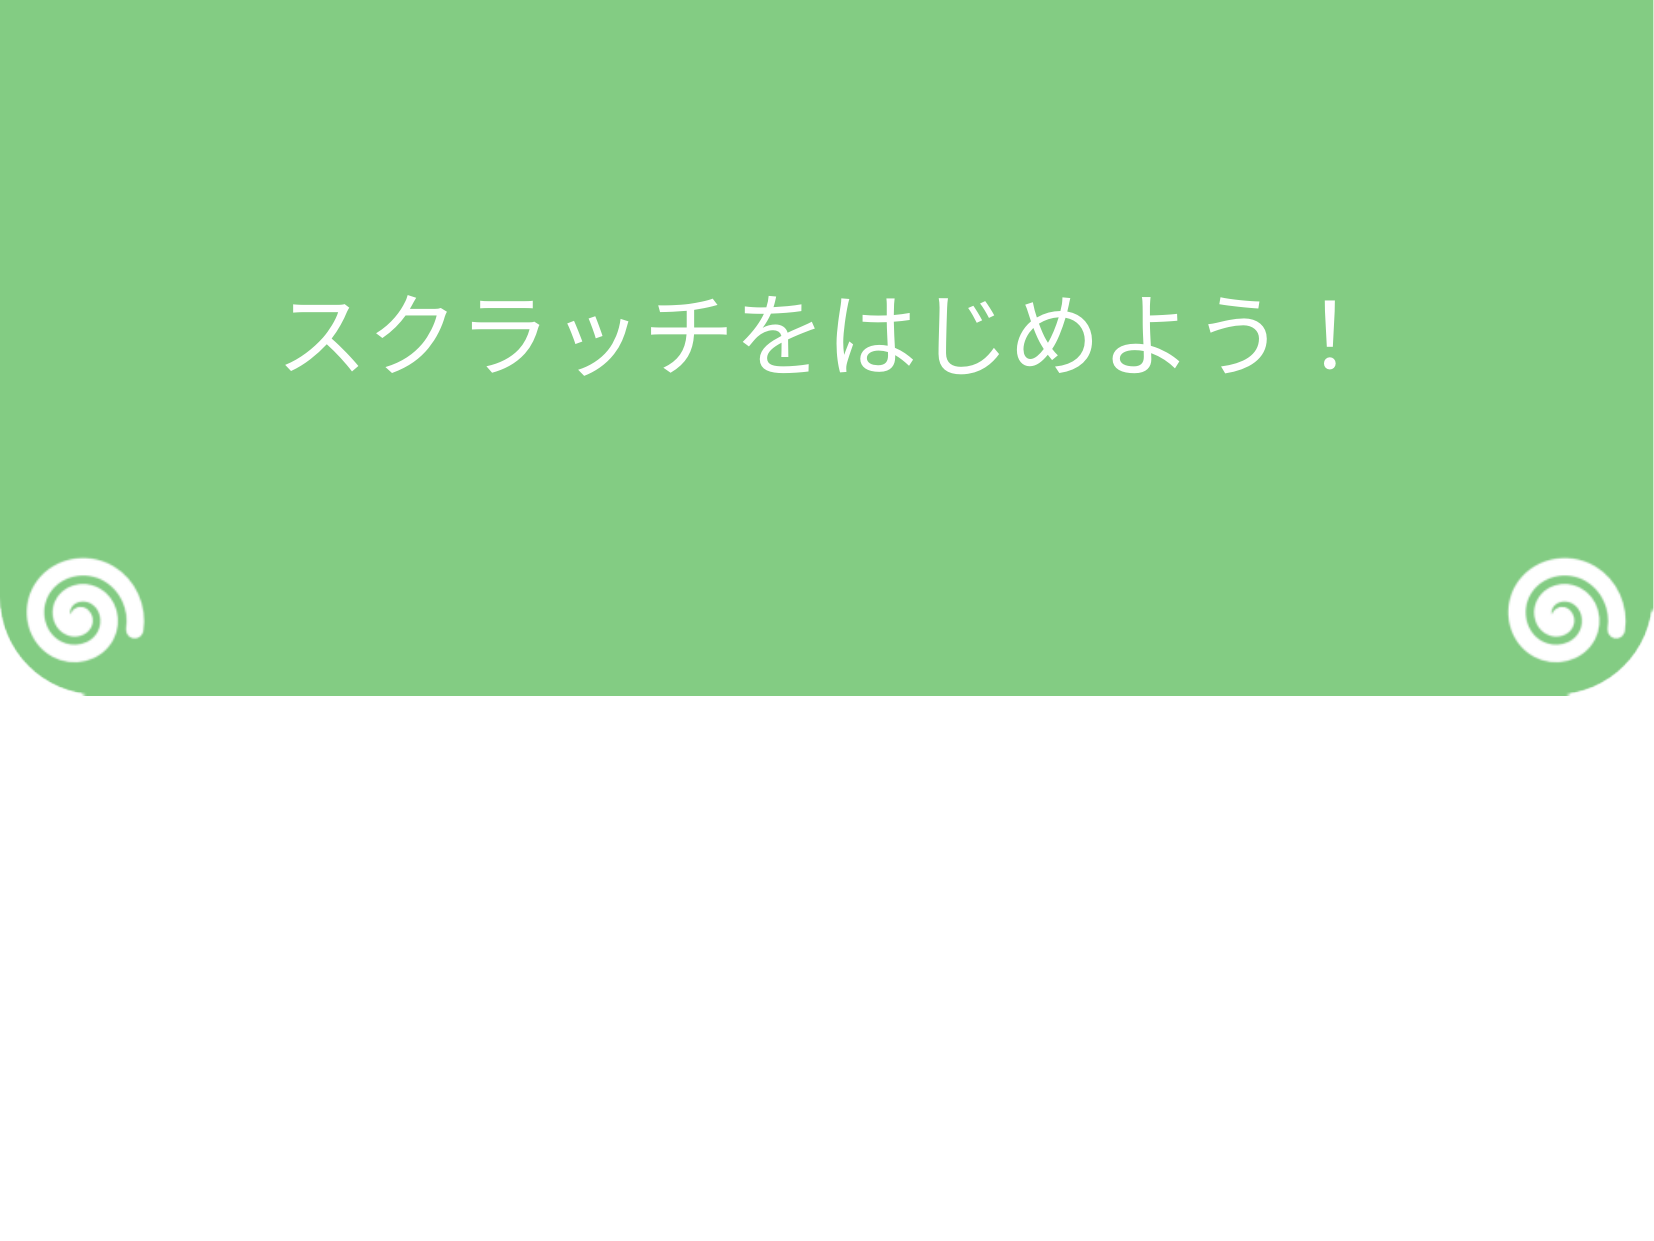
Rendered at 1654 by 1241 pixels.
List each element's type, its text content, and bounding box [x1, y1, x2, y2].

picture [0, 0, 1654, 696]
title スクラッチをはじめよう！ [82, 226, 1571, 434]
